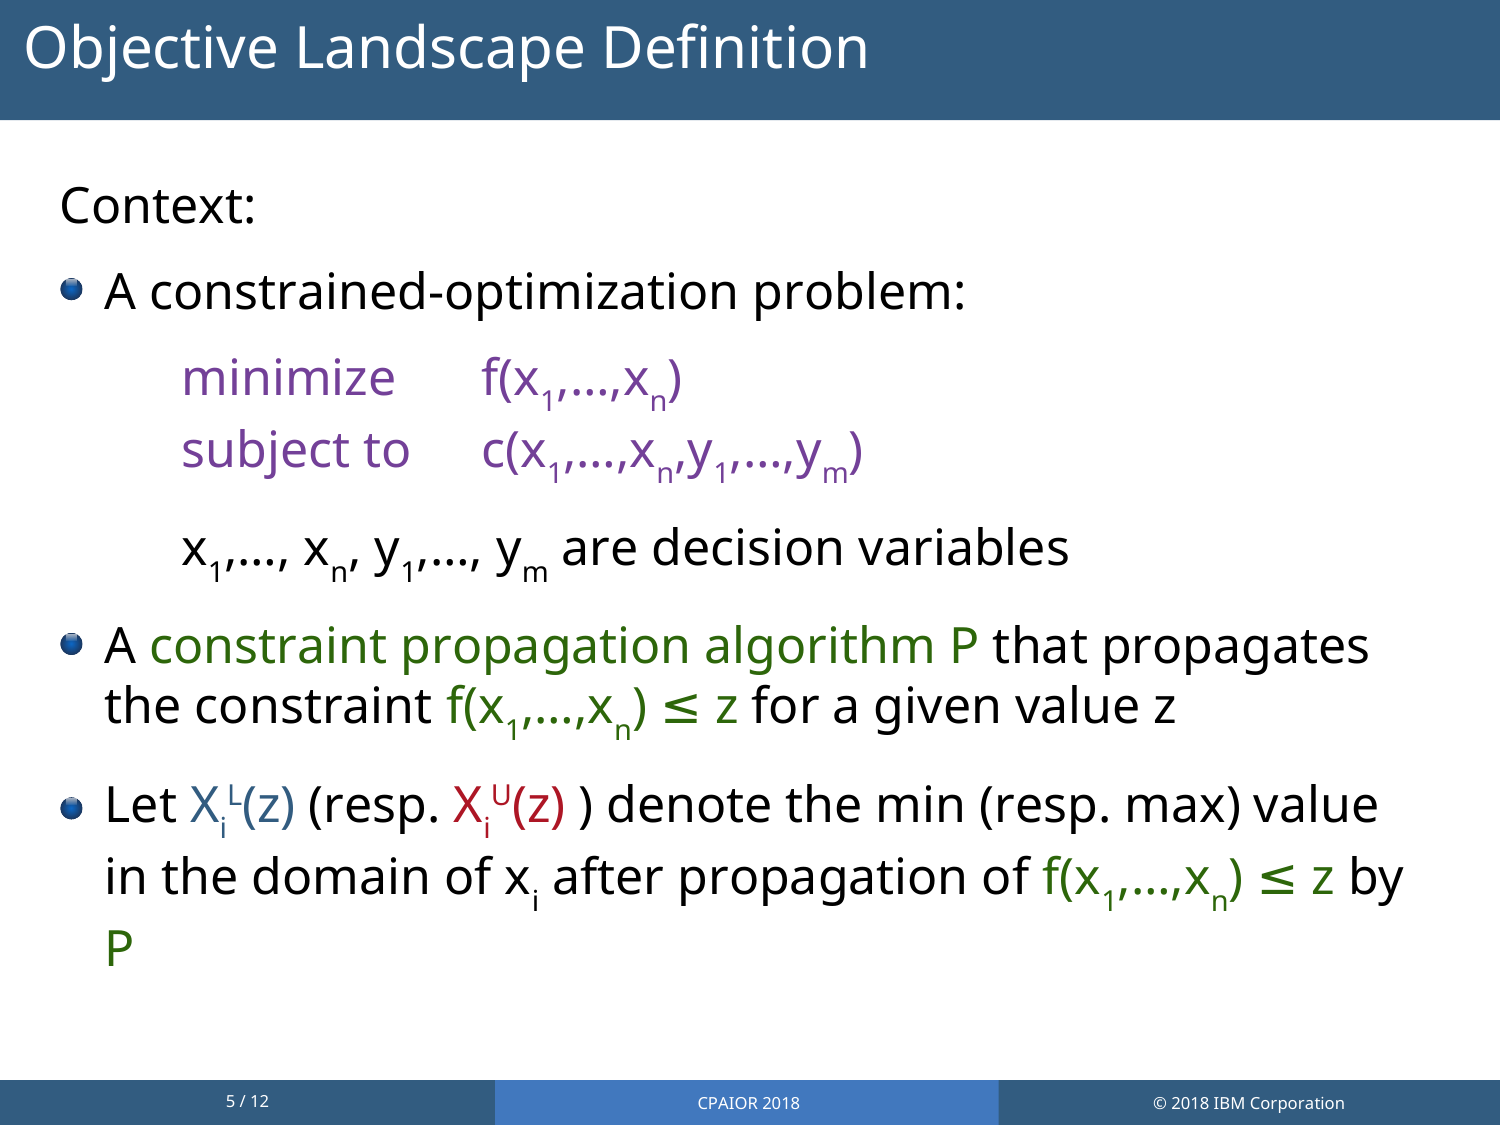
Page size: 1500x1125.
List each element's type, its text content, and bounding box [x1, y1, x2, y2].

list Context: A constrained-optimization problem: minimize f(x1,…,xn) subject to c(x1,…,xn,y1,…,ym) x1,…, xn, y1,…, ym are decision variables A constraint propagation algorithm P that propagates the constraint f(x1,…,xn) ≤ z for a given value z Let XiL(z) (resp. XiU(z) ) denote the min (resp. max) value in the domain of xi after propagation of f(x1,…,xn) ≤ z by P [45, 165, 1441, 1036]
title Objective Landscape Definition [0, 0, 1500, 121]
